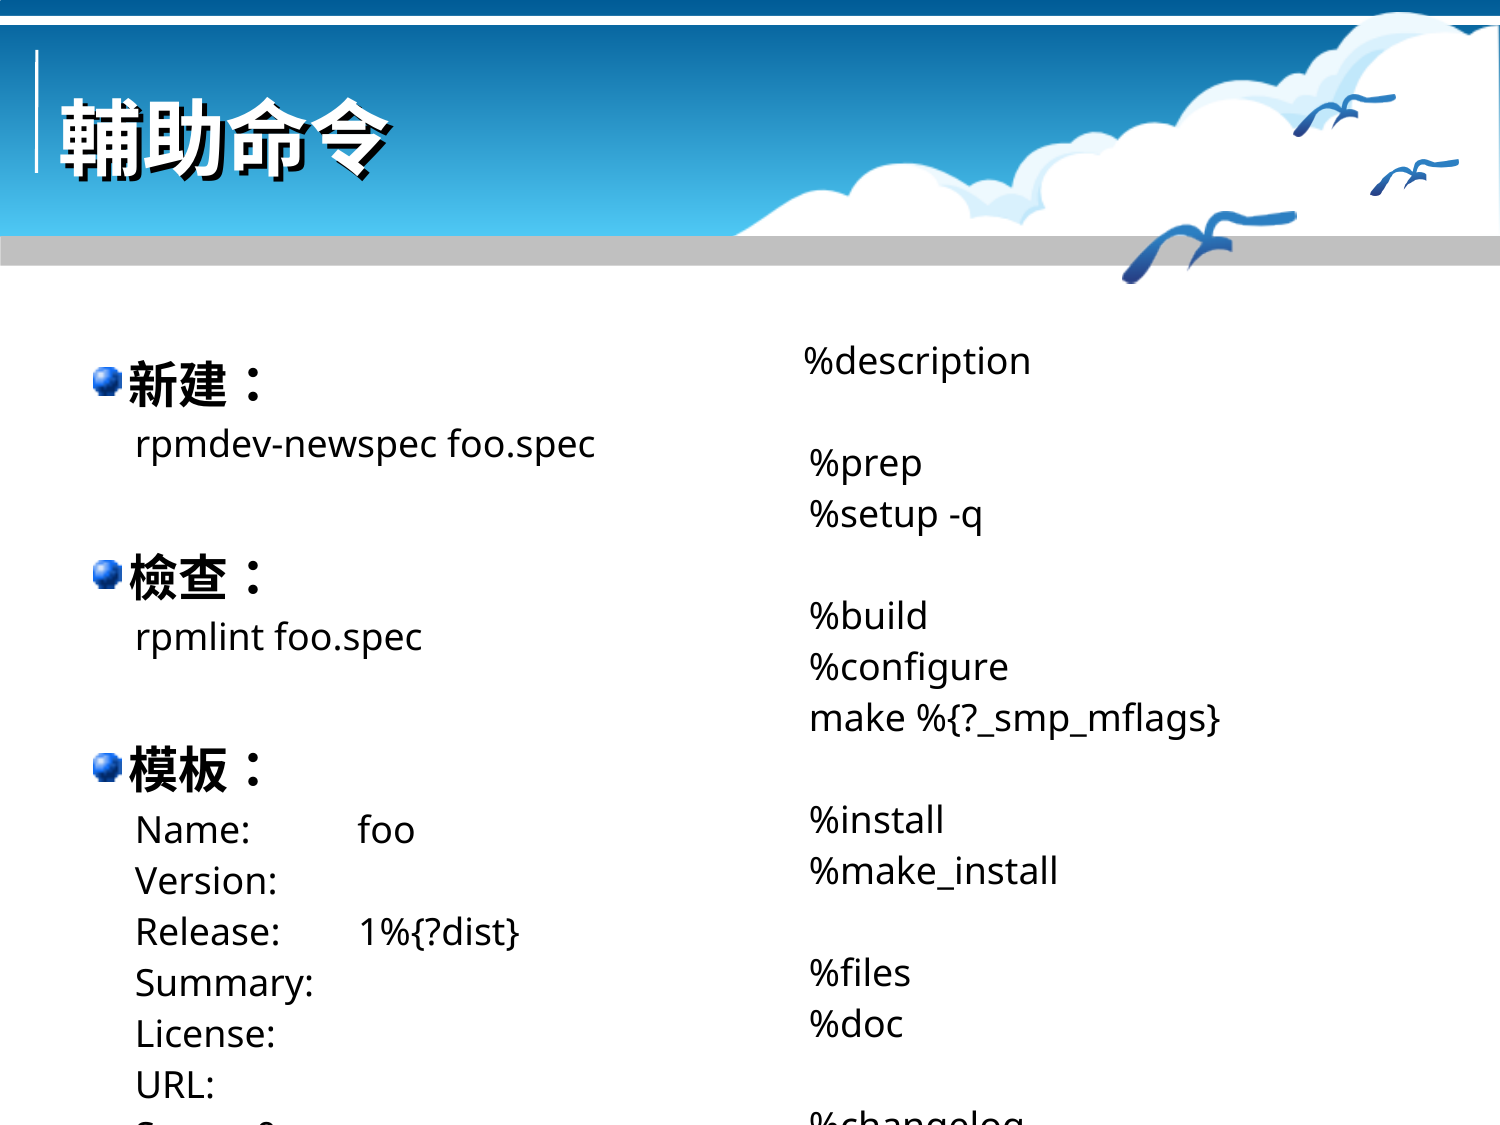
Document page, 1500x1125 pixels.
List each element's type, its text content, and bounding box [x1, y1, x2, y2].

list 新建： rpmdev-newspec foo.spec 檢查： rpmlint foo.spec 模板： Name: foo Version: Release: 1%{?dist} Summary: License: URL: Source0: BuildRequires: Requires: [93, 309, 761, 1063]
list %description %prep %setup -q %build %configure make %{?_smp_mflags} %install %make_install %files %doc %changelog [767, 309, 1388, 1049]
picture [730, 12, 1500, 284]
title 輔助命令 [59, 86, 1465, 186]
